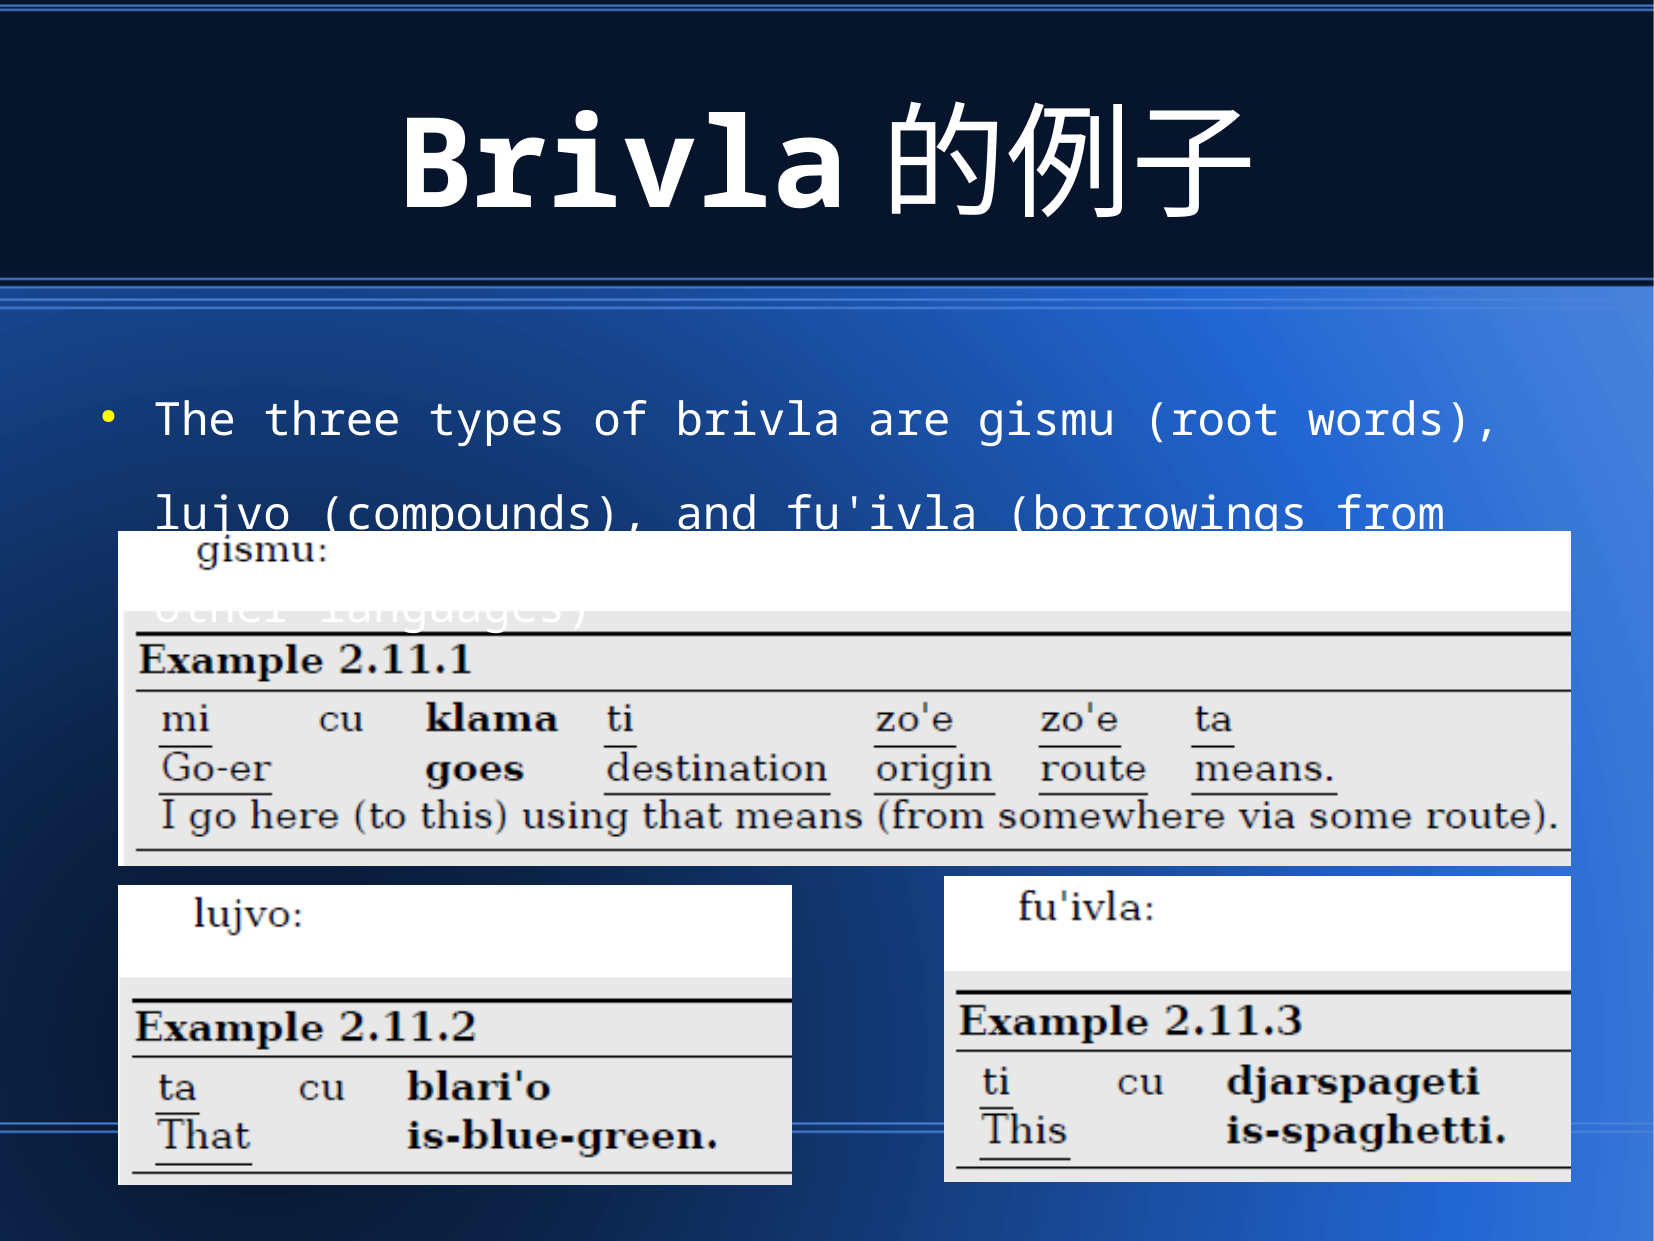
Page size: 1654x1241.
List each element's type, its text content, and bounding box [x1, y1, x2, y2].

picture [0, 0, 1654, 1241]
title Brivla的例子 [82, 49, 1571, 257]
list The three types of brivla are gismu (root words), lujvo (compounds), and fu'ivla (borrowings from other languages) [82, 355, 1571, 1241]
